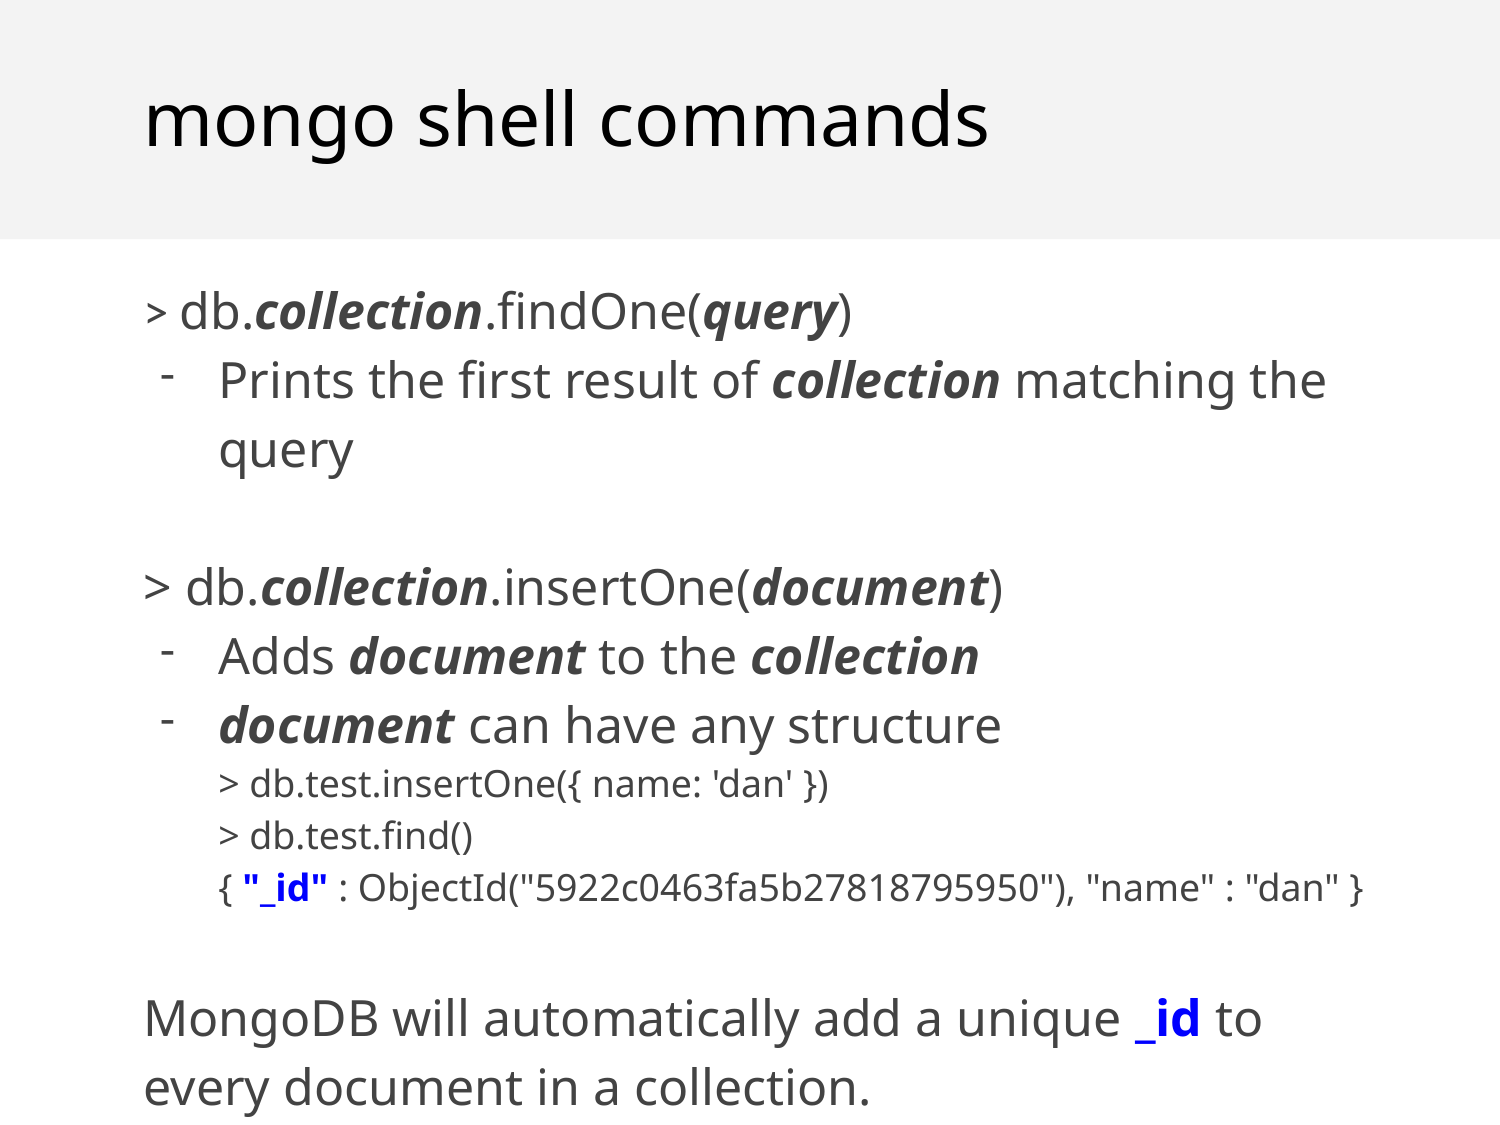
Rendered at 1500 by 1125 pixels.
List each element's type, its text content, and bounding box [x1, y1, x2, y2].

title mongo shell commands [128, 56, 1372, 183]
list > db.collection.findOne(query) Prints the first result of collection matching the query > db.collection.insertOne(document) Adds document to the collection document can have any structure > db.test.insertOne({ name: 'dan' }) > db.test.find() { "_id" : ObjectId("5922c0463fa5b27818795950"), "name" : "dan" } MongoDB will automatically add a unique _id to every document in a collection. [128, 255, 1389, 1066]
